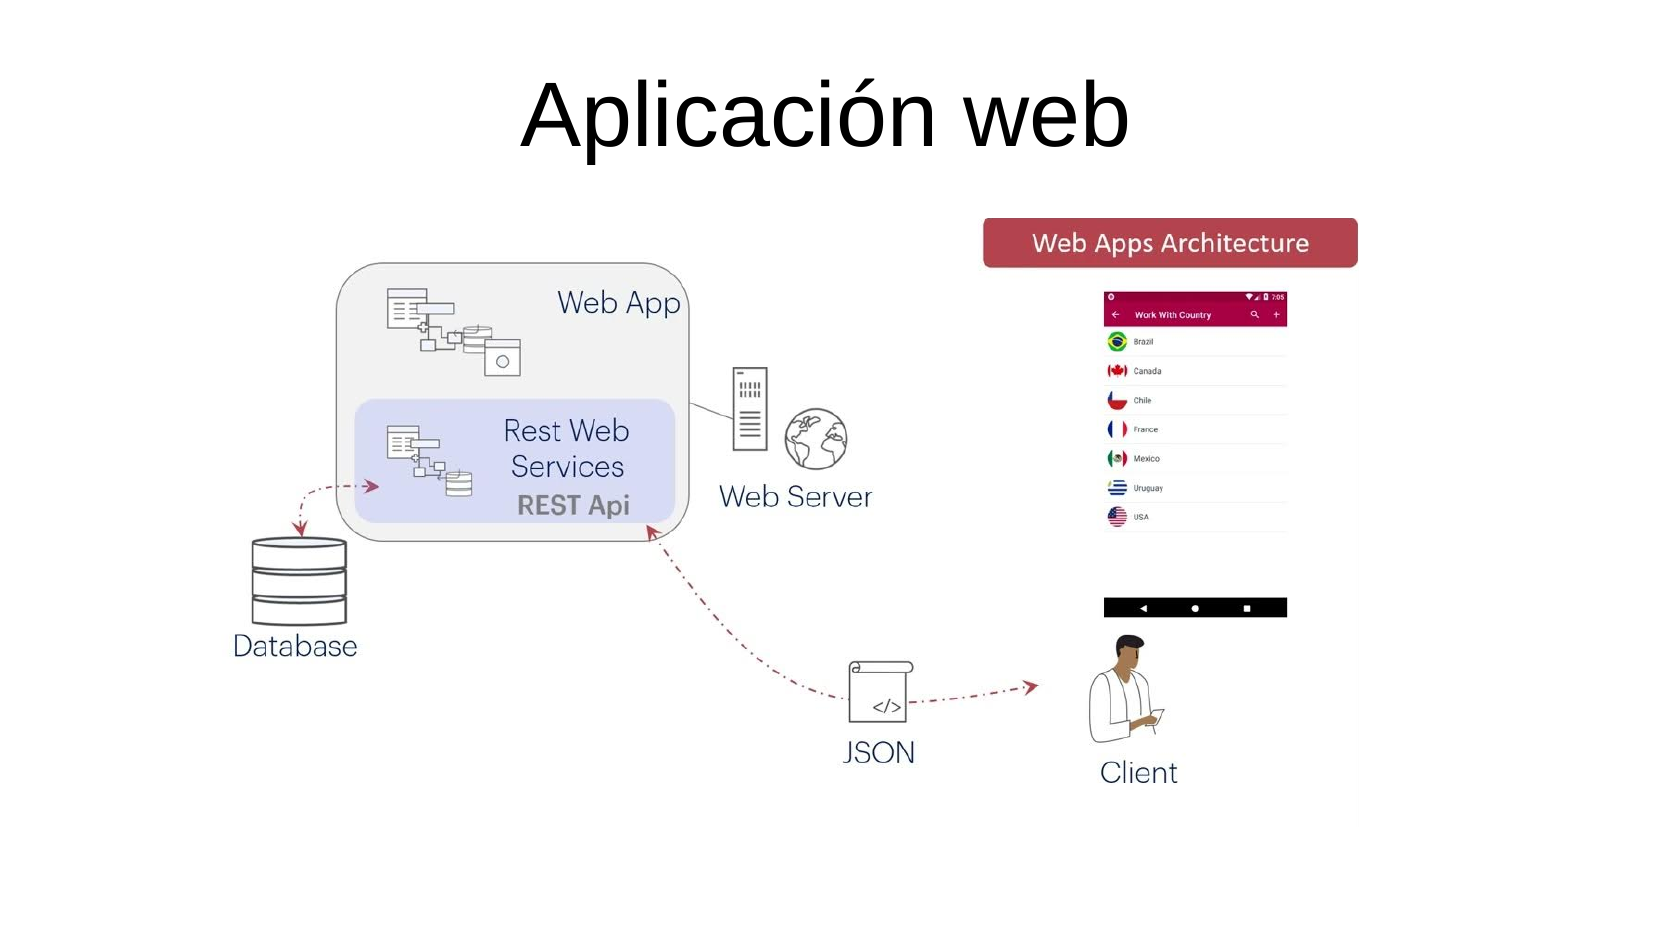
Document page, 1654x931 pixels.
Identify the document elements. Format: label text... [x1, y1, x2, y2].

picture [206, 218, 1359, 827]
title Aplicación web [82, 37, 1571, 193]
